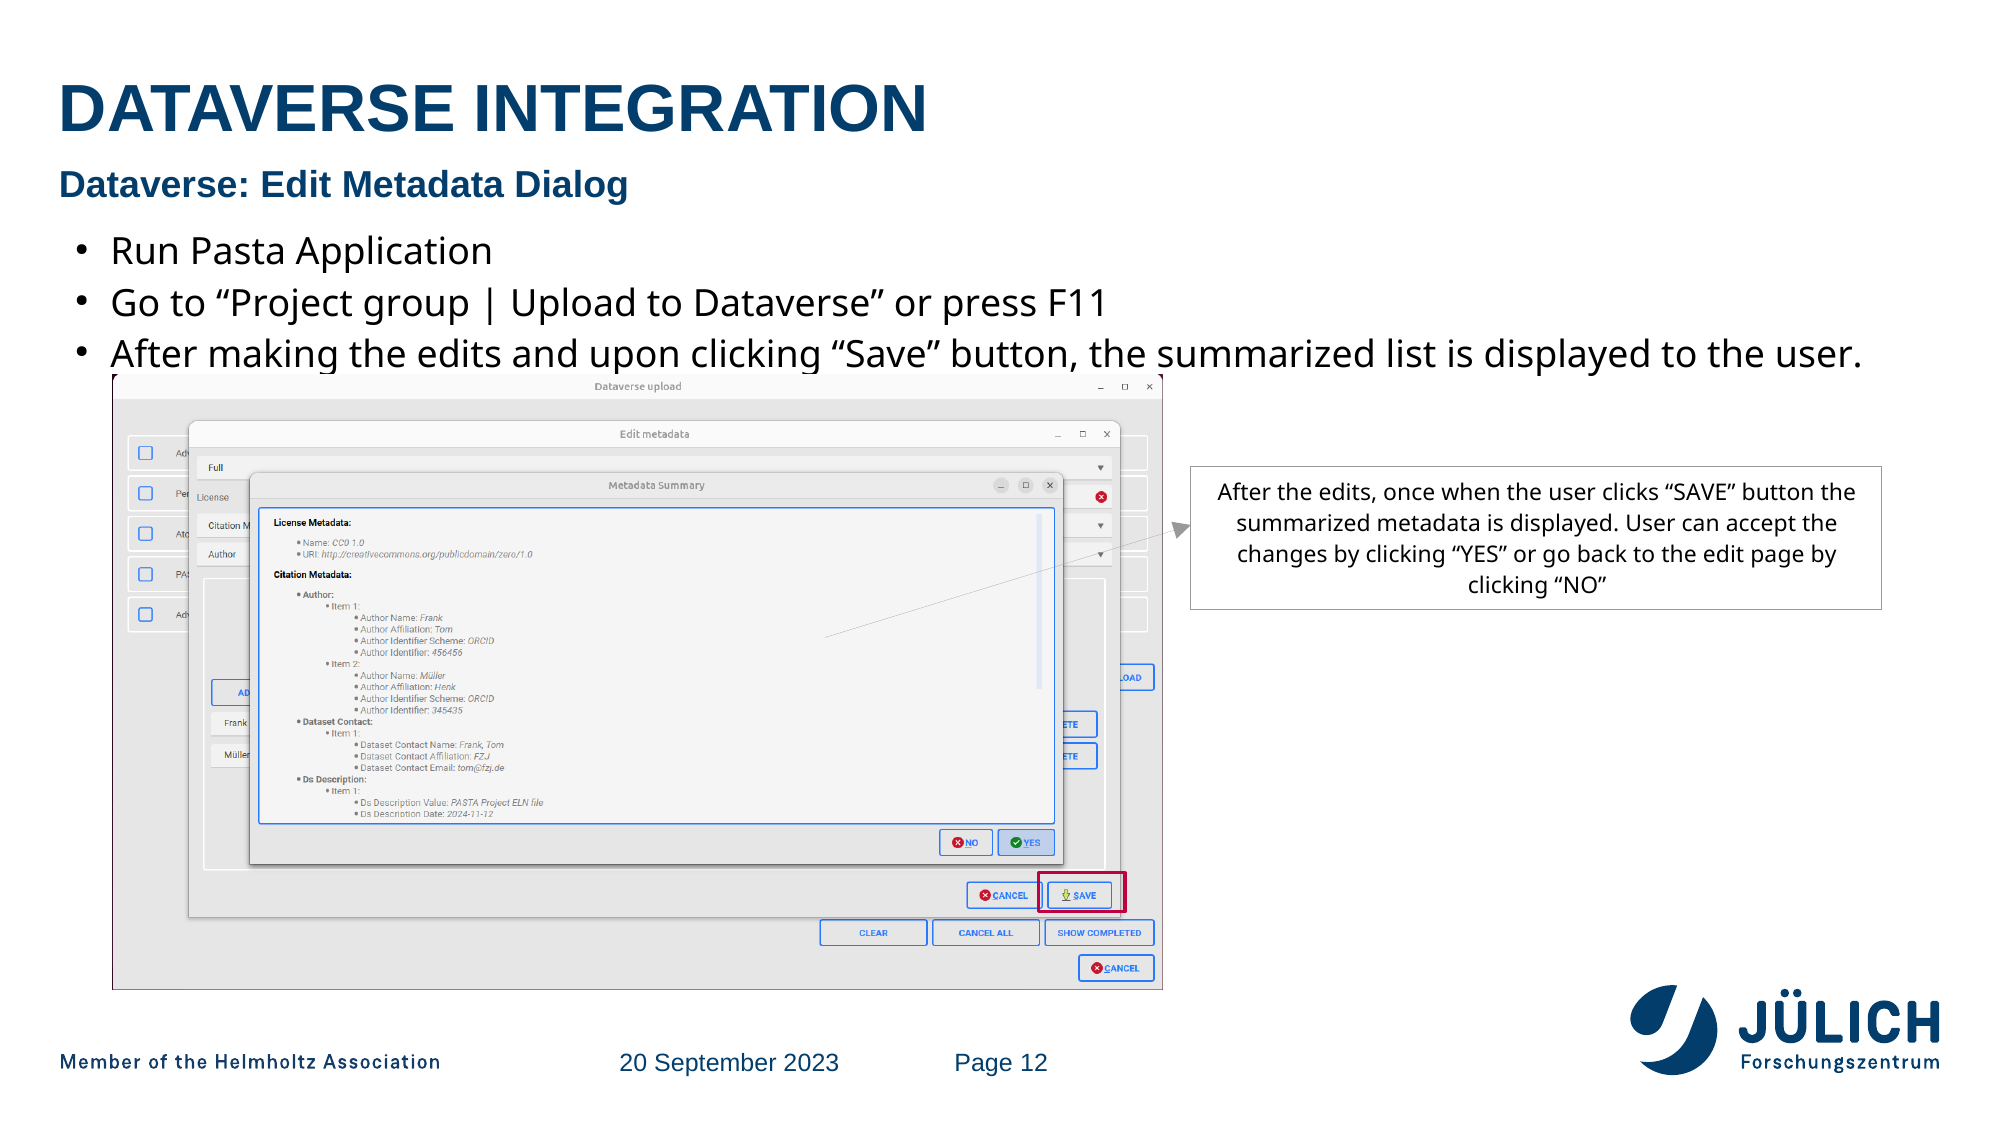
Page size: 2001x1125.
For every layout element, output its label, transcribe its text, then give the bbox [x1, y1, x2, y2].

text_box After the edits, once when the user clicks “SAVE” button the summarized metadata is displayed. User can accept the changes by clicking “YES” or go back to the edit page by clicking “NO” [1217, 475, 1900, 601]
slide_number 20 September 2023 [619, 1046, 882, 1084]
list Dataverse: Edit Metadata Dialog [58, 154, 1937, 238]
text_box Run Pasta Application Go to “Project group | Upload to Dataverse” or press F11 After making the edits and upon clicking “Save” button, the summarized list is displayed to the user. [75, 224, 1876, 430]
title Dataverse integration [59, 53, 1938, 238]
picture [112, 374, 1163, 991]
slide_number Page <number> [954, 1046, 1073, 1084]
